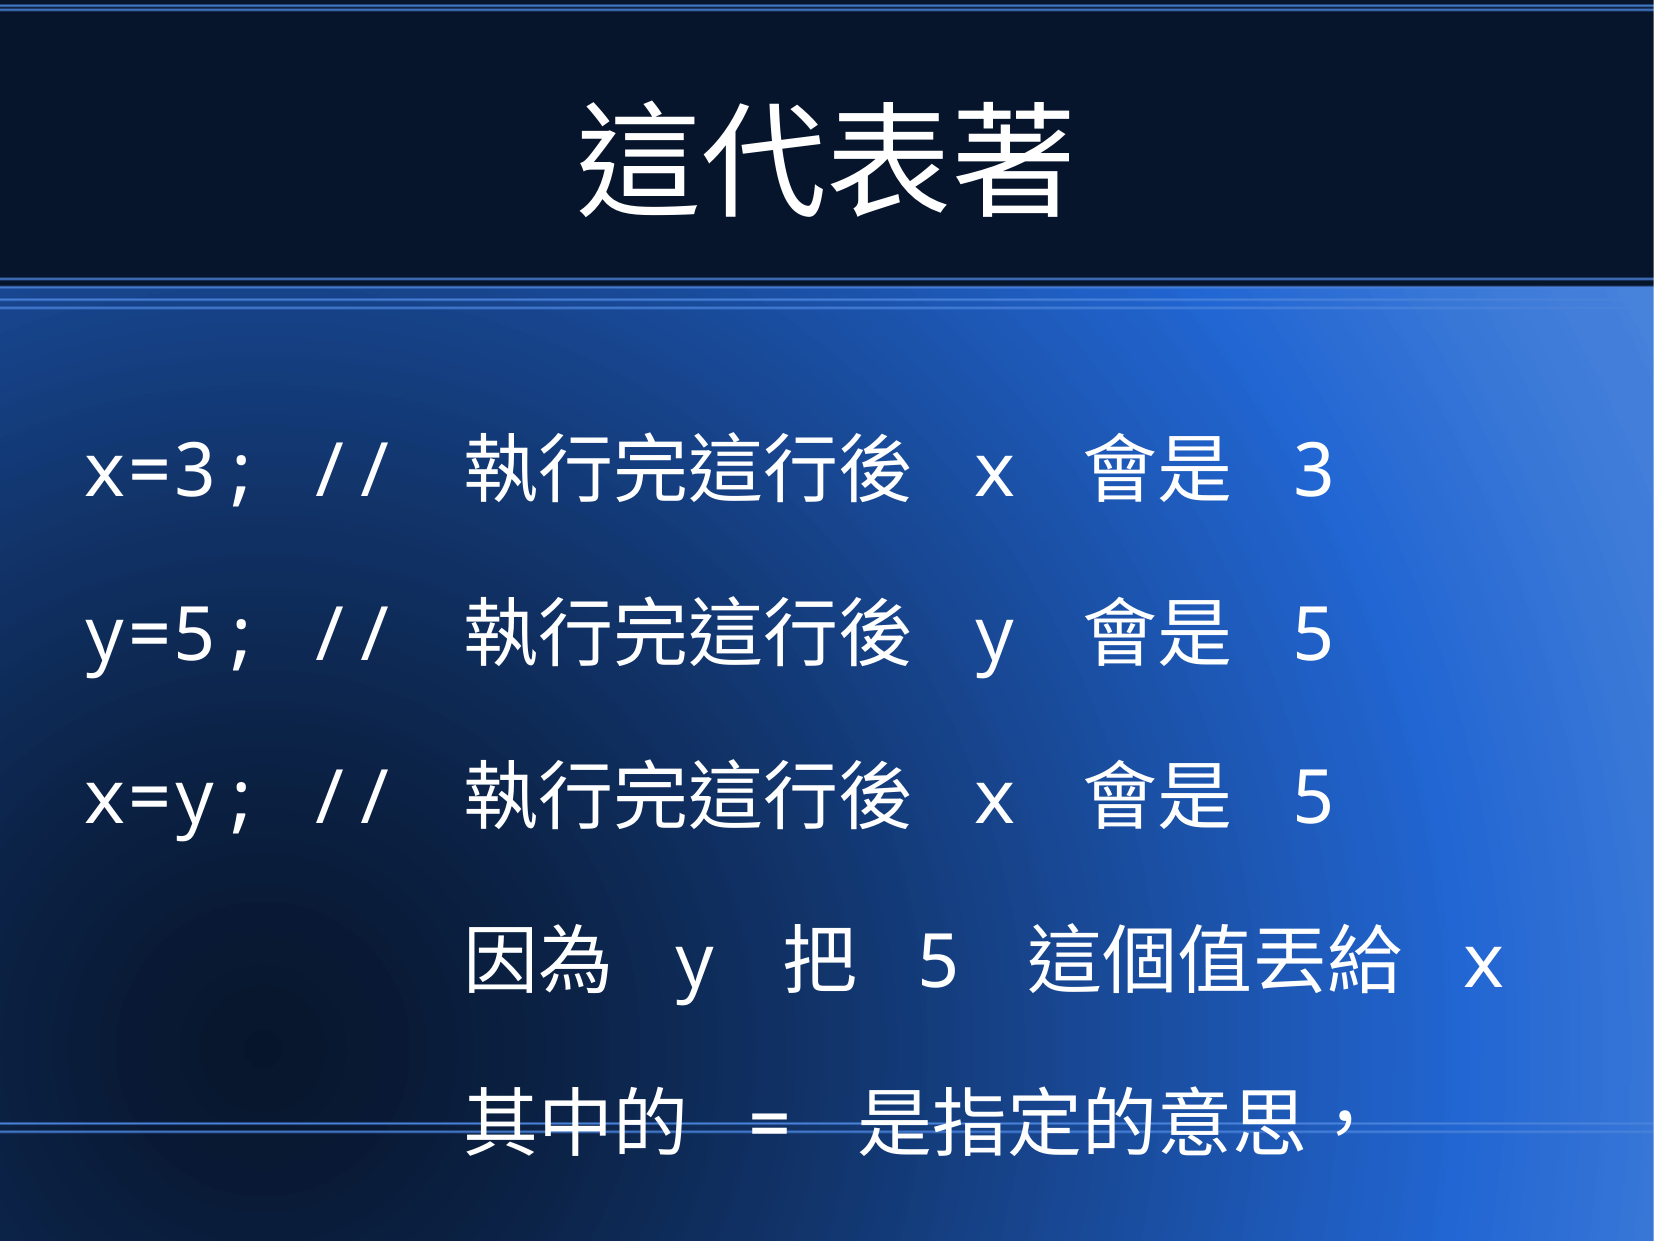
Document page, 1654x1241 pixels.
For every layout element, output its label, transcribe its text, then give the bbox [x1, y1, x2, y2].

picture [0, 0, 1654, 1241]
list x=3; // 執行完這行後 x 會是 3 y=5; // 執行完這行後 y 會是 5 x=y; // 執行完這行後 x 會是 5 因為 y 把 5 這個值丟給 x 其中的 = 是指定的意思， 而非數學上的比較或相等。 [82, 355, 1571, 1241]
title 這代表著 [82, 49, 1571, 257]
